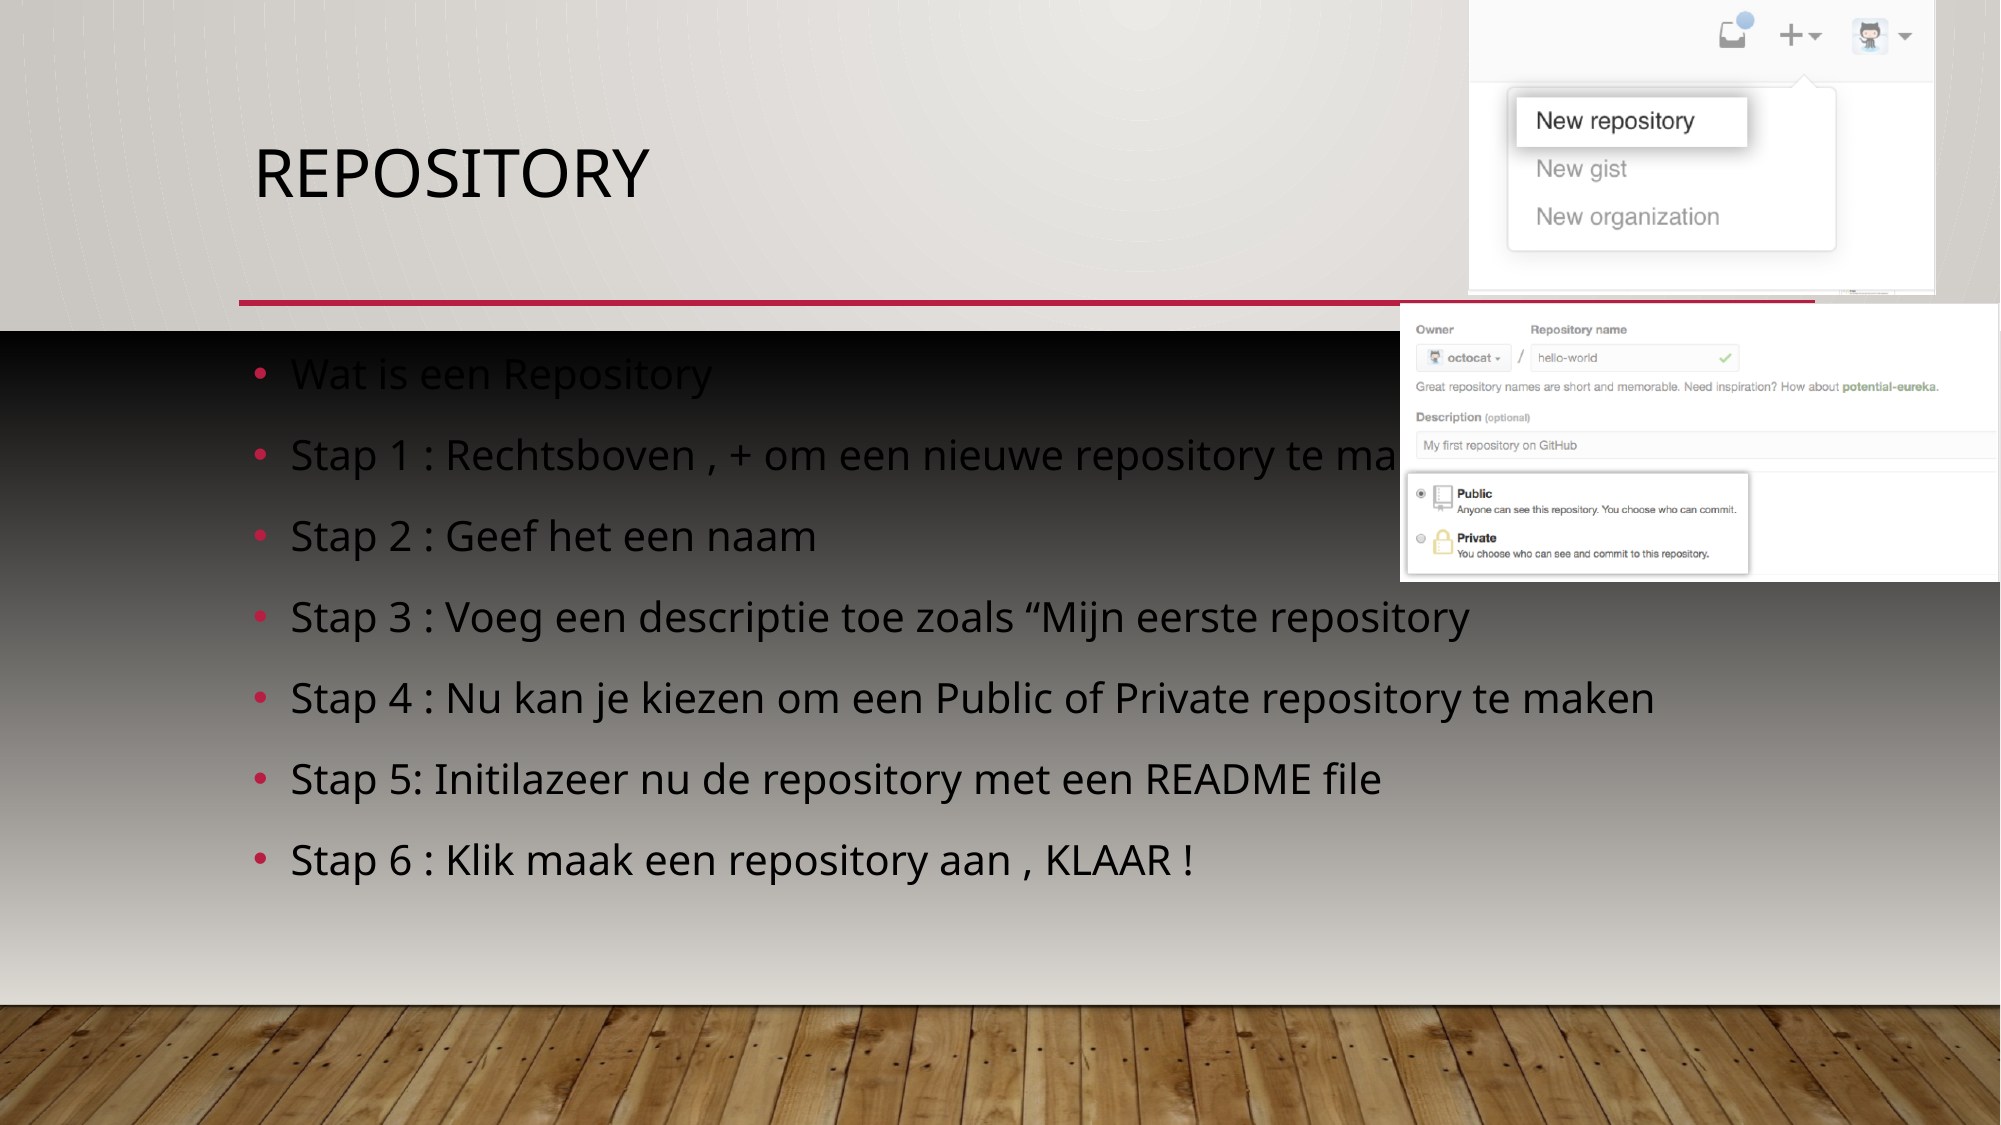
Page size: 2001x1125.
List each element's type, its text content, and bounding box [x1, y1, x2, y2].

picture [1468, 0, 1936, 295]
list Wat is een Repository Stap 1 : Rechtsboven , + om een nieuwe repository te maken Stap 2 : Geef het een naam Stap 3 : Voeg een descriptie toe zoals “Mijn eerste repository Stap 4 : Nu kan je kiezen om een Public of Private repository te maken Stap 5: Initilazeer nu de repository met een README file Stap 6 : Klik maak een repository aan , KLAAR ! [238, 330, 1814, 957]
title Repository [238, 131, 1814, 305]
picture [1400, 303, 2000, 582]
